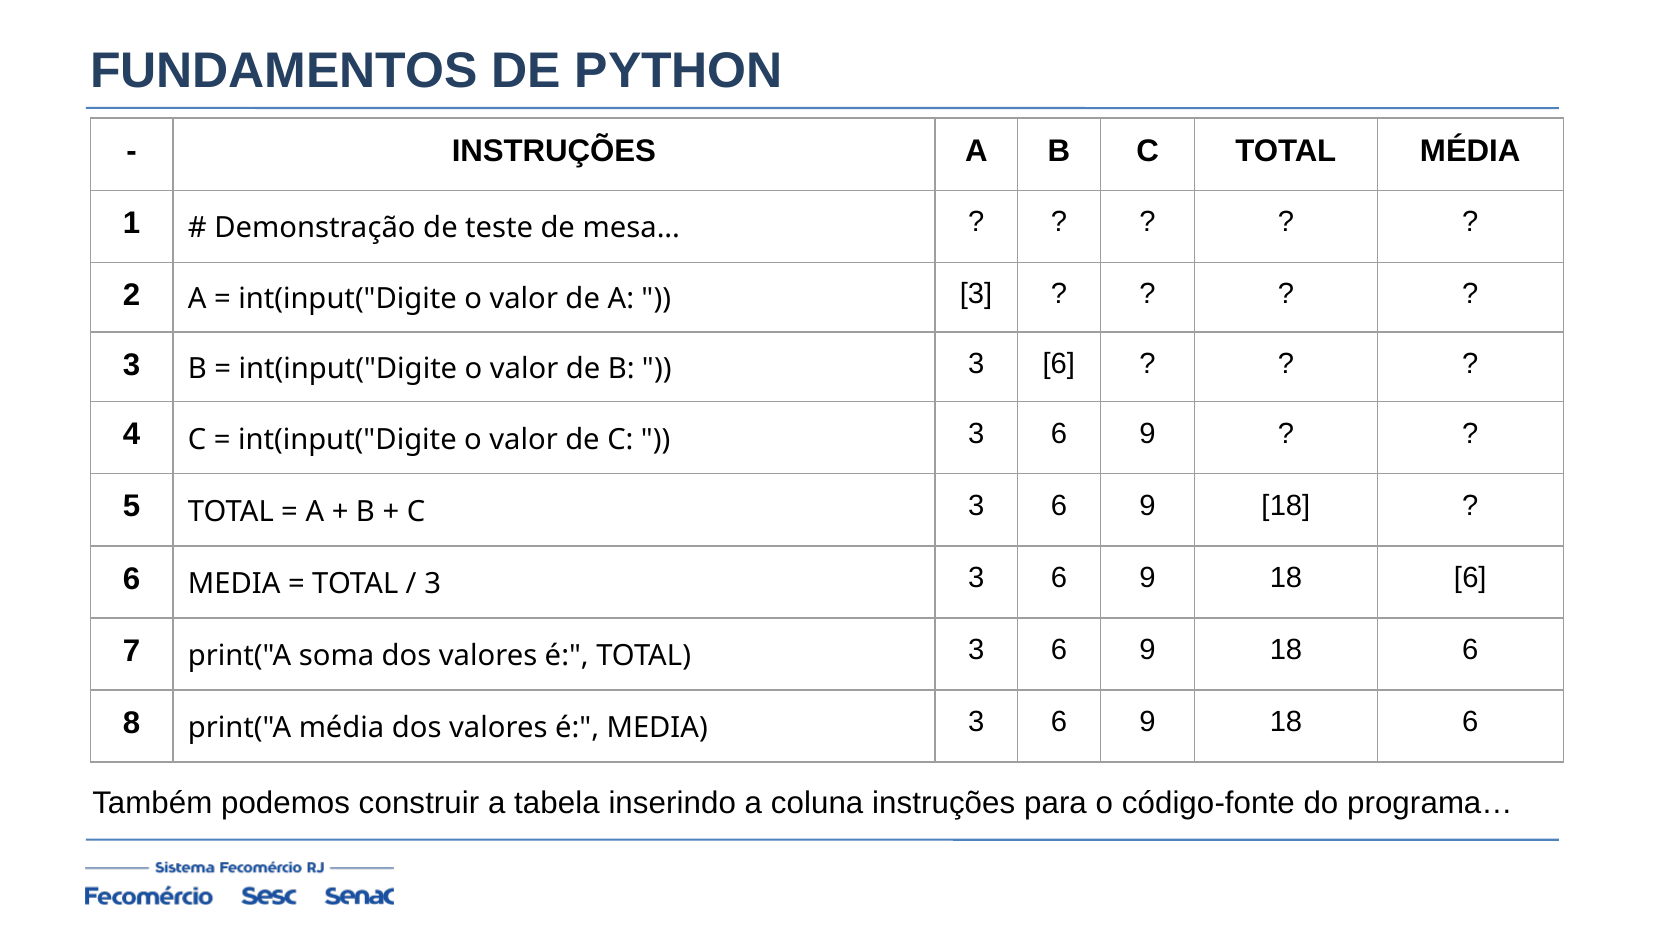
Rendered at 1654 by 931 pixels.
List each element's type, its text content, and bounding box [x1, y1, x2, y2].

table_header C [1101, 119, 1194, 190]
table_header B [1018, 119, 1100, 190]
table_cell ? [1195, 263, 1377, 331]
table_cell 3 [936, 402, 1017, 473]
table_cell 4 [91, 402, 172, 473]
table_cell # Demonstração de teste de mesa... [174, 191, 934, 262]
table_header A [936, 119, 1017, 190]
table_cell [3] [936, 263, 1017, 331]
table_cell ? [1195, 402, 1377, 473]
table_cell [6] [1018, 333, 1100, 401]
table_cell ? [1101, 191, 1194, 262]
table_cell ? [936, 191, 1017, 262]
table_cell 6 [1018, 402, 1100, 473]
table_cell 18 [1195, 547, 1377, 617]
table_cell 3 [936, 547, 1017, 617]
table_cell 18 [1195, 619, 1377, 689]
table_cell 7 [91, 619, 172, 689]
table_cell 6 [91, 547, 172, 617]
table_cell 9 [1101, 619, 1194, 689]
table_cell 3 [936, 691, 1017, 761]
table_cell C = int(input("Digite o valor de C: ")) [174, 402, 934, 473]
table_cell ? [1378, 474, 1563, 545]
table_header MÉDIA [1378, 119, 1563, 190]
text_box FUNDAMENTOS DE PYTHON [90, 32, 1564, 104]
table_cell 9 [1101, 402, 1194, 473]
table_cell 6 [1018, 691, 1100, 761]
table_cell 3 [936, 474, 1017, 545]
table_cell 9 [1101, 691, 1194, 761]
table_cell ? [1195, 191, 1377, 262]
table_cell MEDIA = TOTAL / 3 [174, 547, 934, 617]
table_header INSTRUÇÕES [174, 119, 934, 190]
table_cell 6 [1018, 619, 1100, 689]
table_cell A = int(input("Digite o valor de A: ")) [174, 263, 934, 331]
table_cell 1 [91, 191, 172, 262]
table_cell 2 [91, 263, 172, 331]
table_cell 6 [1378, 691, 1563, 761]
table_cell ? [1378, 402, 1563, 473]
table_cell 8 [91, 691, 172, 761]
table_cell TOTAL = A + B + C [174, 474, 934, 545]
table_cell 3 [936, 619, 1017, 689]
table_cell 3 [91, 333, 172, 401]
table_cell [18] [1195, 474, 1377, 545]
table_cell ? [1101, 263, 1194, 331]
picture [62, 845, 416, 921]
table_cell print("A média dos valores é:", MEDIA) [174, 691, 934, 761]
table_cell print("A soma dos valores é:", TOTAL) [174, 619, 934, 689]
table_cell 9 [1101, 547, 1194, 617]
table_header TOTAL [1195, 119, 1377, 190]
table_cell 5 [91, 474, 172, 545]
table_cell [6] [1378, 547, 1563, 617]
table_cell 6 [1018, 547, 1100, 617]
table_cell B = int(input("Digite o valor de B: ")) [174, 333, 934, 401]
table_cell 18 [1195, 691, 1377, 761]
table_cell ? [1378, 191, 1563, 262]
text_box Também podemos construir a tabela inserindo a coluna instruções para o código-fonte do programa… [77, 762, 1564, 824]
table_cell ? [1018, 263, 1100, 331]
table_header - [91, 119, 172, 190]
table_cell 9 [1101, 474, 1194, 545]
table_cell ? [1018, 191, 1100, 262]
table_cell ? [1195, 333, 1377, 401]
table_cell ? [1378, 333, 1563, 401]
table_cell 6 [1378, 619, 1563, 689]
table_cell 6 [1018, 474, 1100, 545]
table_cell ? [1101, 333, 1194, 401]
table_cell 3 [936, 333, 1017, 401]
table_cell ? [1378, 263, 1563, 331]
